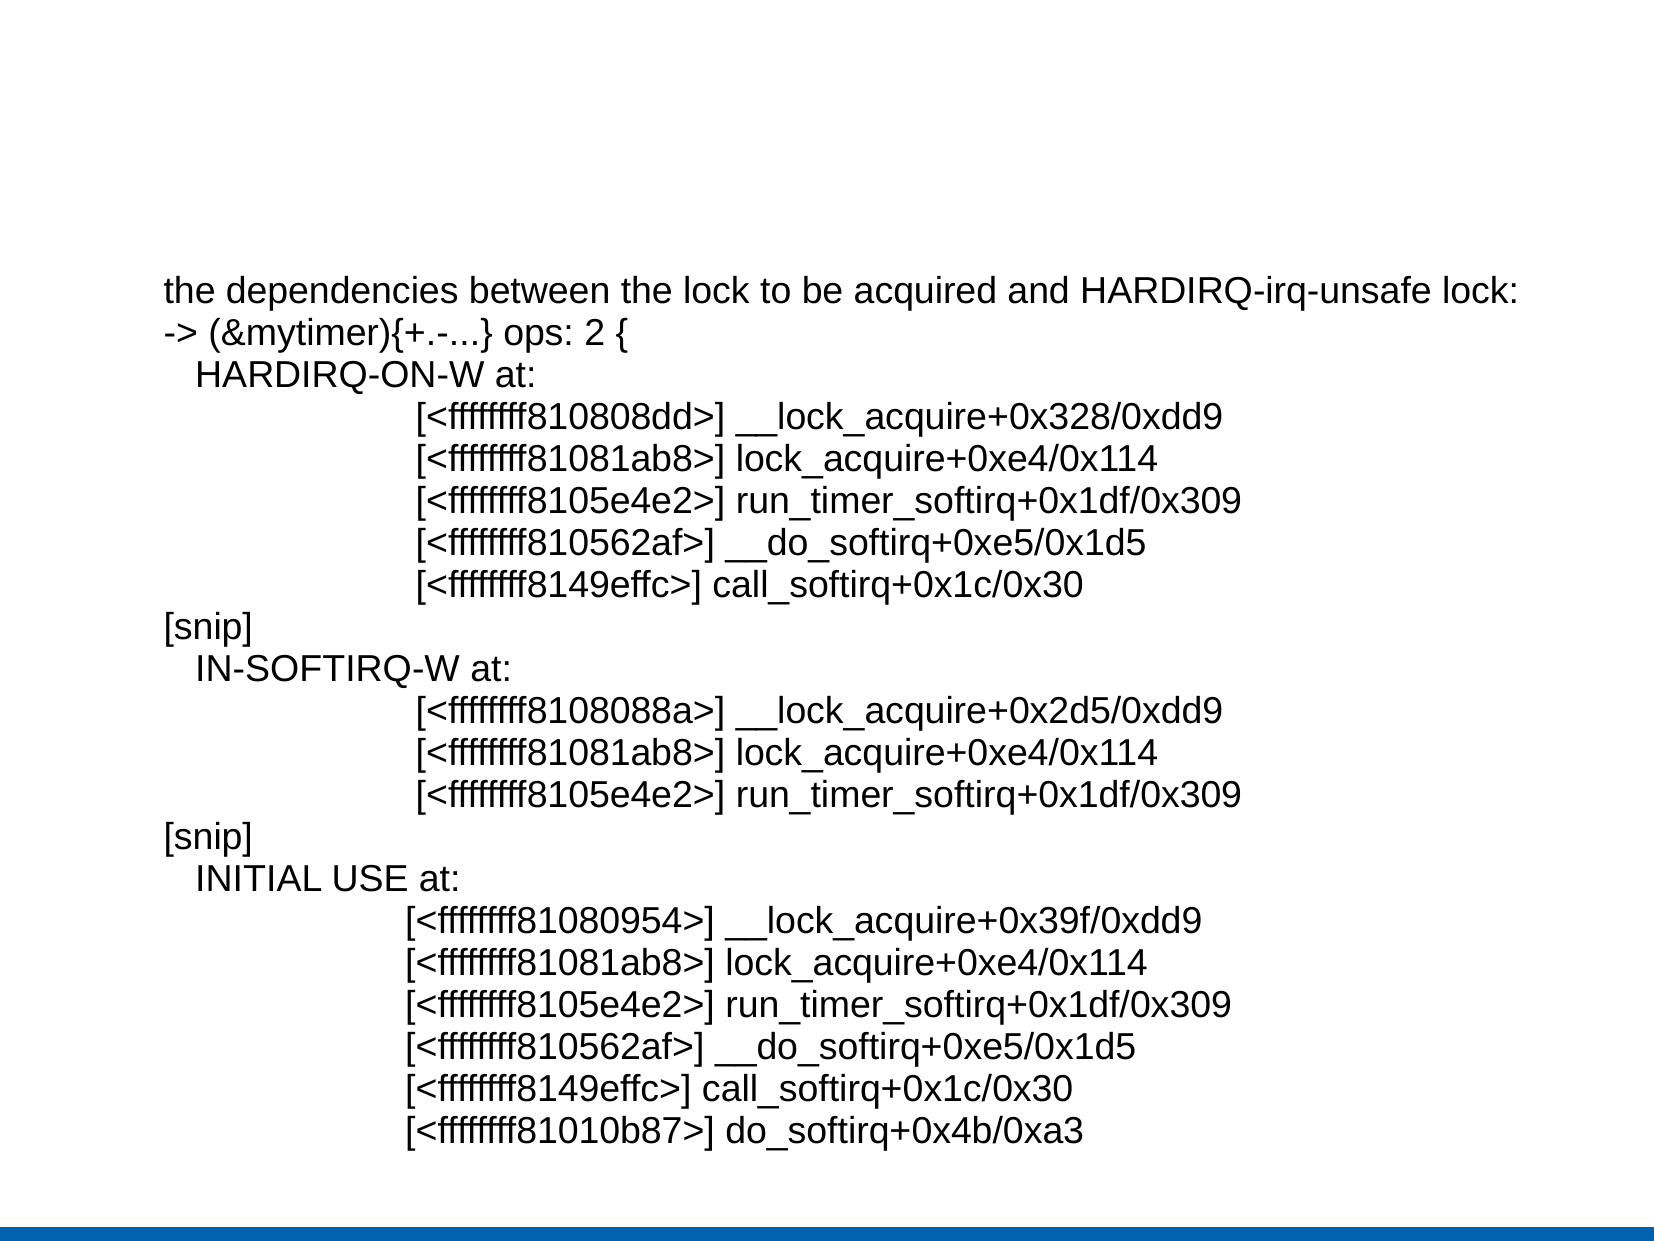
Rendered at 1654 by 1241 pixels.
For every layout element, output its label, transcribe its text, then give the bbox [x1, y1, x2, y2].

text_box the dependencies between the lock to be acquired and HARDIRQ-irq-unsafe lock: -> (&mytimer){+.-...} ops: 2 { HARDIRQ-ON-W at: [<ffffffff810808dd>] __lock_acquire+0x328/0xdd9 [<ffffffff81081ab8>] lock_acquire+0xe4/0x114 [<ffffffff8105e4e2>] run_timer_softirq+0x1df/0x309 [<ffffffff810562af>] __do_softirq+0xe5/0x1d5 [<ffffffff8149effc>] call_softirq+0x1c/0x30 [snip] IN-SOFTIRQ-W at: [<ffffffff8108088a>] __lock_acquire+0x2d5/0xdd9 [<ffffffff81081ab8>] lock_acquire+0xe4/0x114 [<ffffffff8105e4e2>] run_timer_softirq+0x1df/0x309 [snip] INITIAL USE at: [<ffffffff81080954>] __lock_acquire+0x39f/0xdd9 [<ffffffff81081ab8>] lock_acquire+0xe4/0x114 [<ffffffff8105e4e2>] run_timer_softirq+0x1df/0x309 [<ffffffff810562af>] __do_softirq+0xe5/0x1d5 [<ffffffff8149effc>] call_softirq+0x1c/0x30 [<ffffffff81010b87>] do_softirq+0x4b/0xa3 [148, 262, 1538, 1160]
